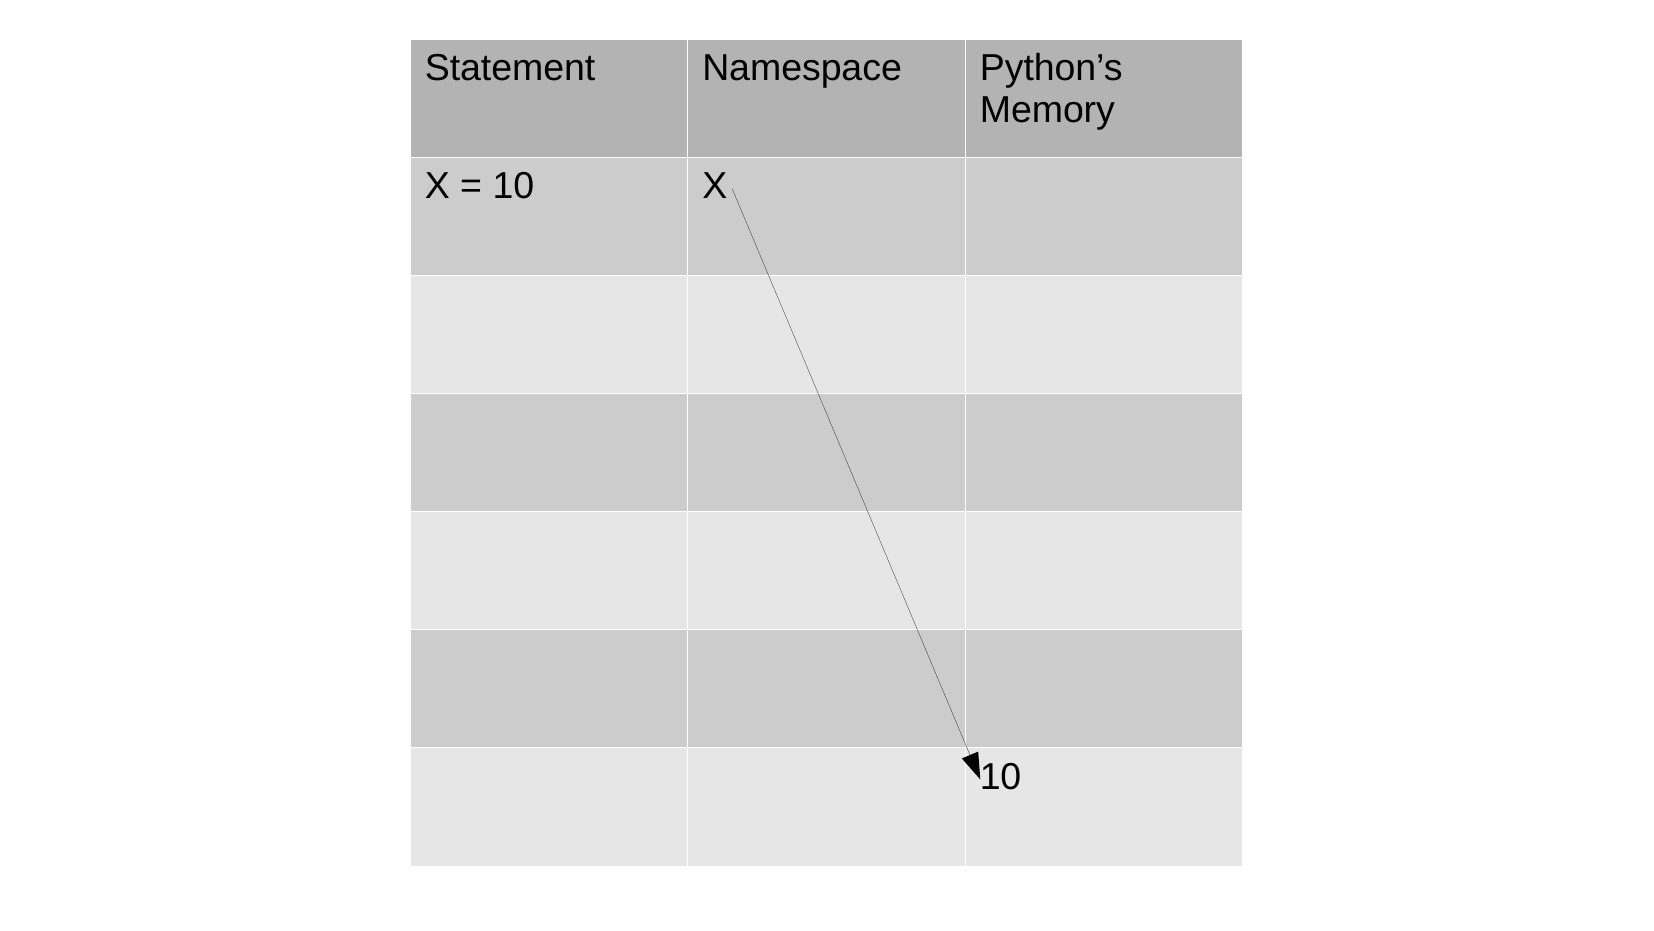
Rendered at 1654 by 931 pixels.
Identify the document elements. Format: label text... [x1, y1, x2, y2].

table_header Python’s Memory [966, 40, 1242, 157]
table_cell [770, 276, 965, 393]
table_cell [819, 394, 965, 511]
table_cell [688, 630, 965, 747]
table_cell [966, 630, 1242, 747]
table_cell [966, 512, 1242, 629]
table_header Namespace [688, 40, 965, 157]
table_cell [411, 630, 687, 747]
table_cell [688, 394, 866, 511]
table_cell X = 10 [411, 158, 687, 275]
table_cell [411, 394, 687, 511]
table_cell [411, 276, 687, 393]
table_header Statement [411, 40, 687, 157]
table_cell [411, 512, 687, 629]
table_cell [919, 630, 965, 740]
table_cell [688, 748, 965, 866]
table_cell [688, 276, 817, 393]
table_cell [869, 512, 965, 629]
table_cell [411, 748, 687, 866]
table_cell [966, 158, 1242, 275]
table_cell [966, 276, 1242, 393]
table_cell 10 [966, 748, 1242, 866]
table_cell [966, 394, 1242, 511]
table_cell [688, 512, 916, 629]
table_cell X [688, 158, 965, 275]
